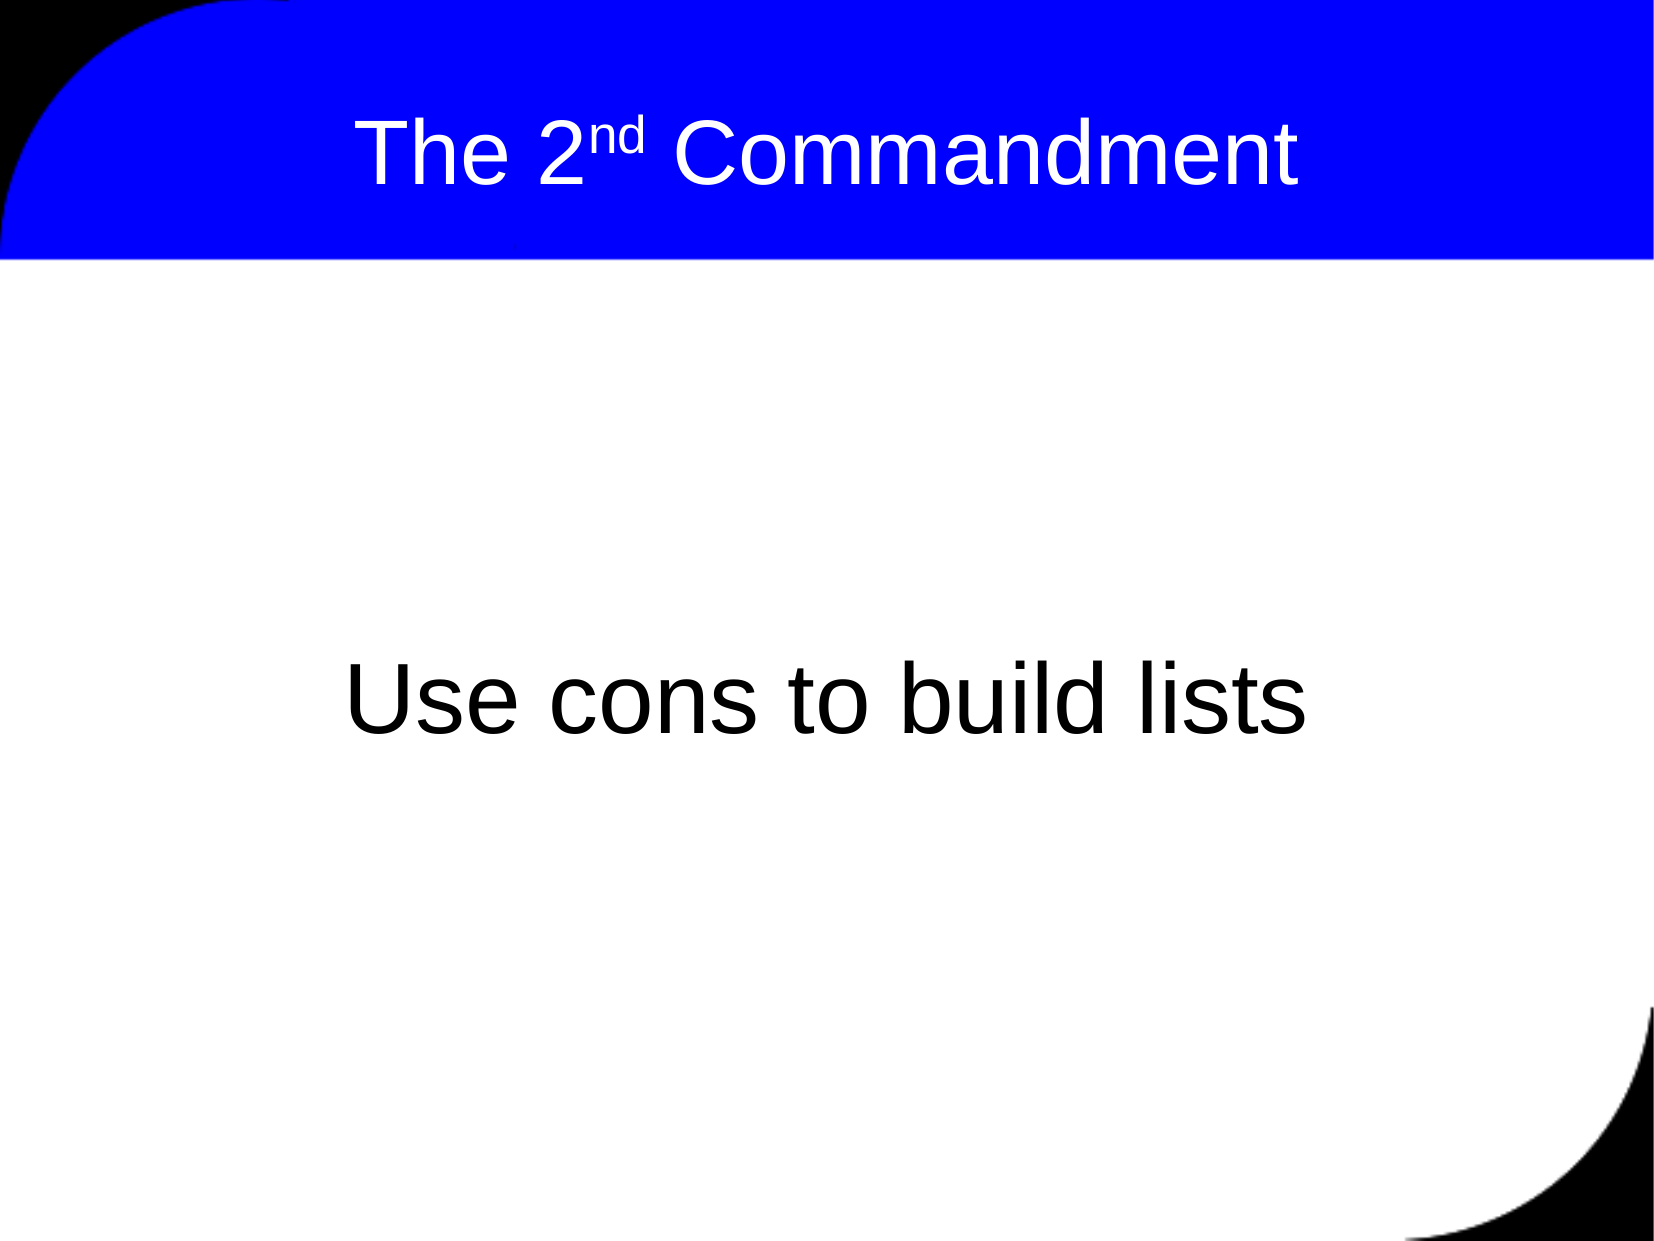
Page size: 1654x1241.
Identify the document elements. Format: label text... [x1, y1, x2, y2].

subtitle Use cons to build lists [82, 297, 1571, 1102]
picture [0, 0, 1654, 1241]
title The 2nd Commandment [82, 56, 1571, 250]
